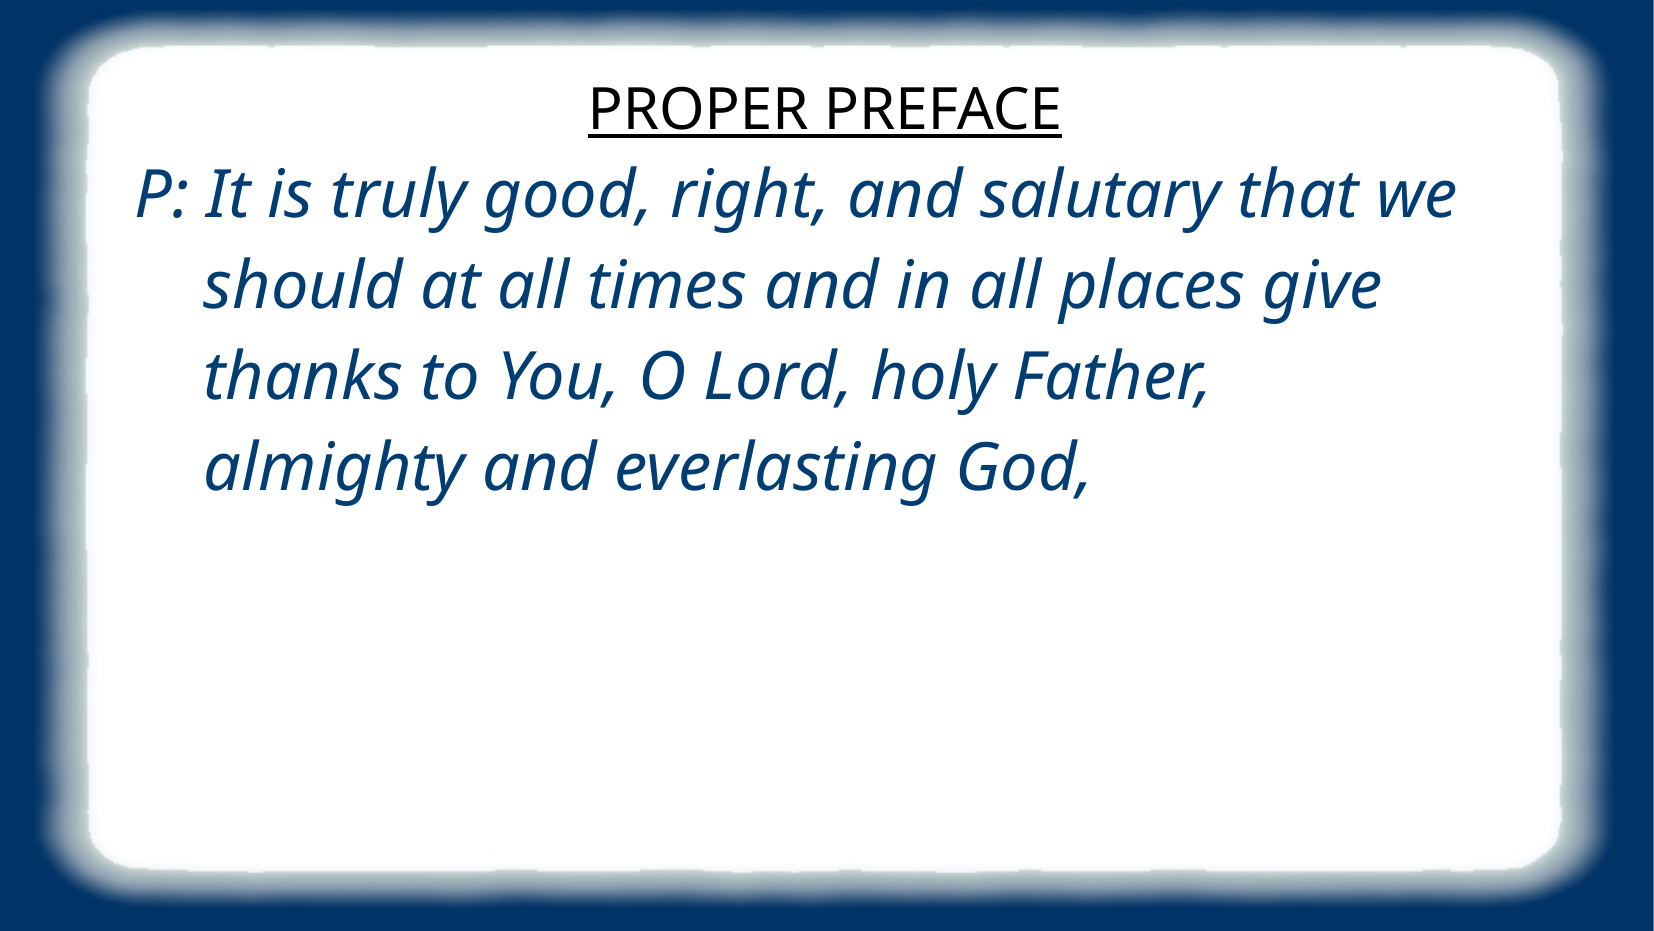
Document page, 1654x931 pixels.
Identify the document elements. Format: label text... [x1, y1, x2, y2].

picture [0, 0, 1654, 931]
text_box PROPER PREFACE P: It is truly good, right, and salutary that we should at all times and in all places give thanks to You, O Lord, holy Father, almighty and everlasting God, [120, 60, 1531, 508]
